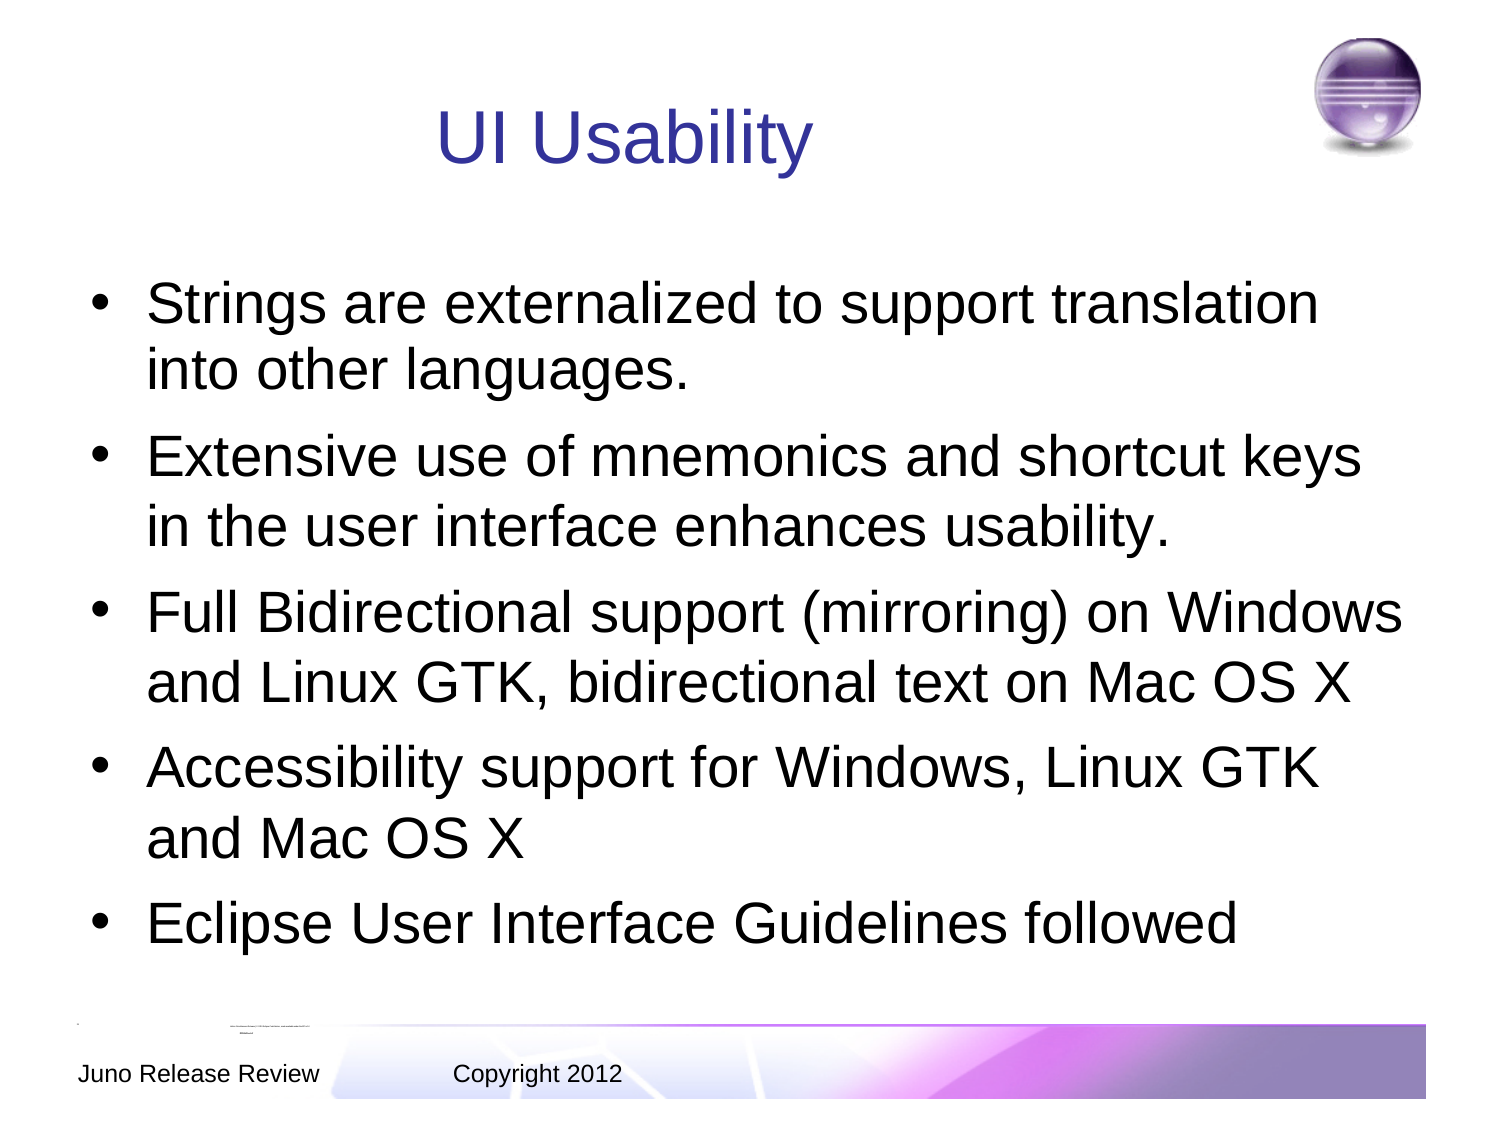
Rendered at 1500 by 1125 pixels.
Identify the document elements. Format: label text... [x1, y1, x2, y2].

list Strings are externalized to support translation into other languages. Extensive use of mnemonics and shortcut keys in the user interface enhances usability. Full Bidirectional support (mirroring) on Windows and Linux GTK, bidirectional text on Mac OS X Accessibility support for Windows, Linux GTK and Mac OS X Eclipse User Interface Guidelines followed [75, 262, 1426, 1059]
picture [1307, 37, 1426, 157]
picture [225, 1059, 1426, 1099]
title UI Usability [74, 45, 1176, 233]
